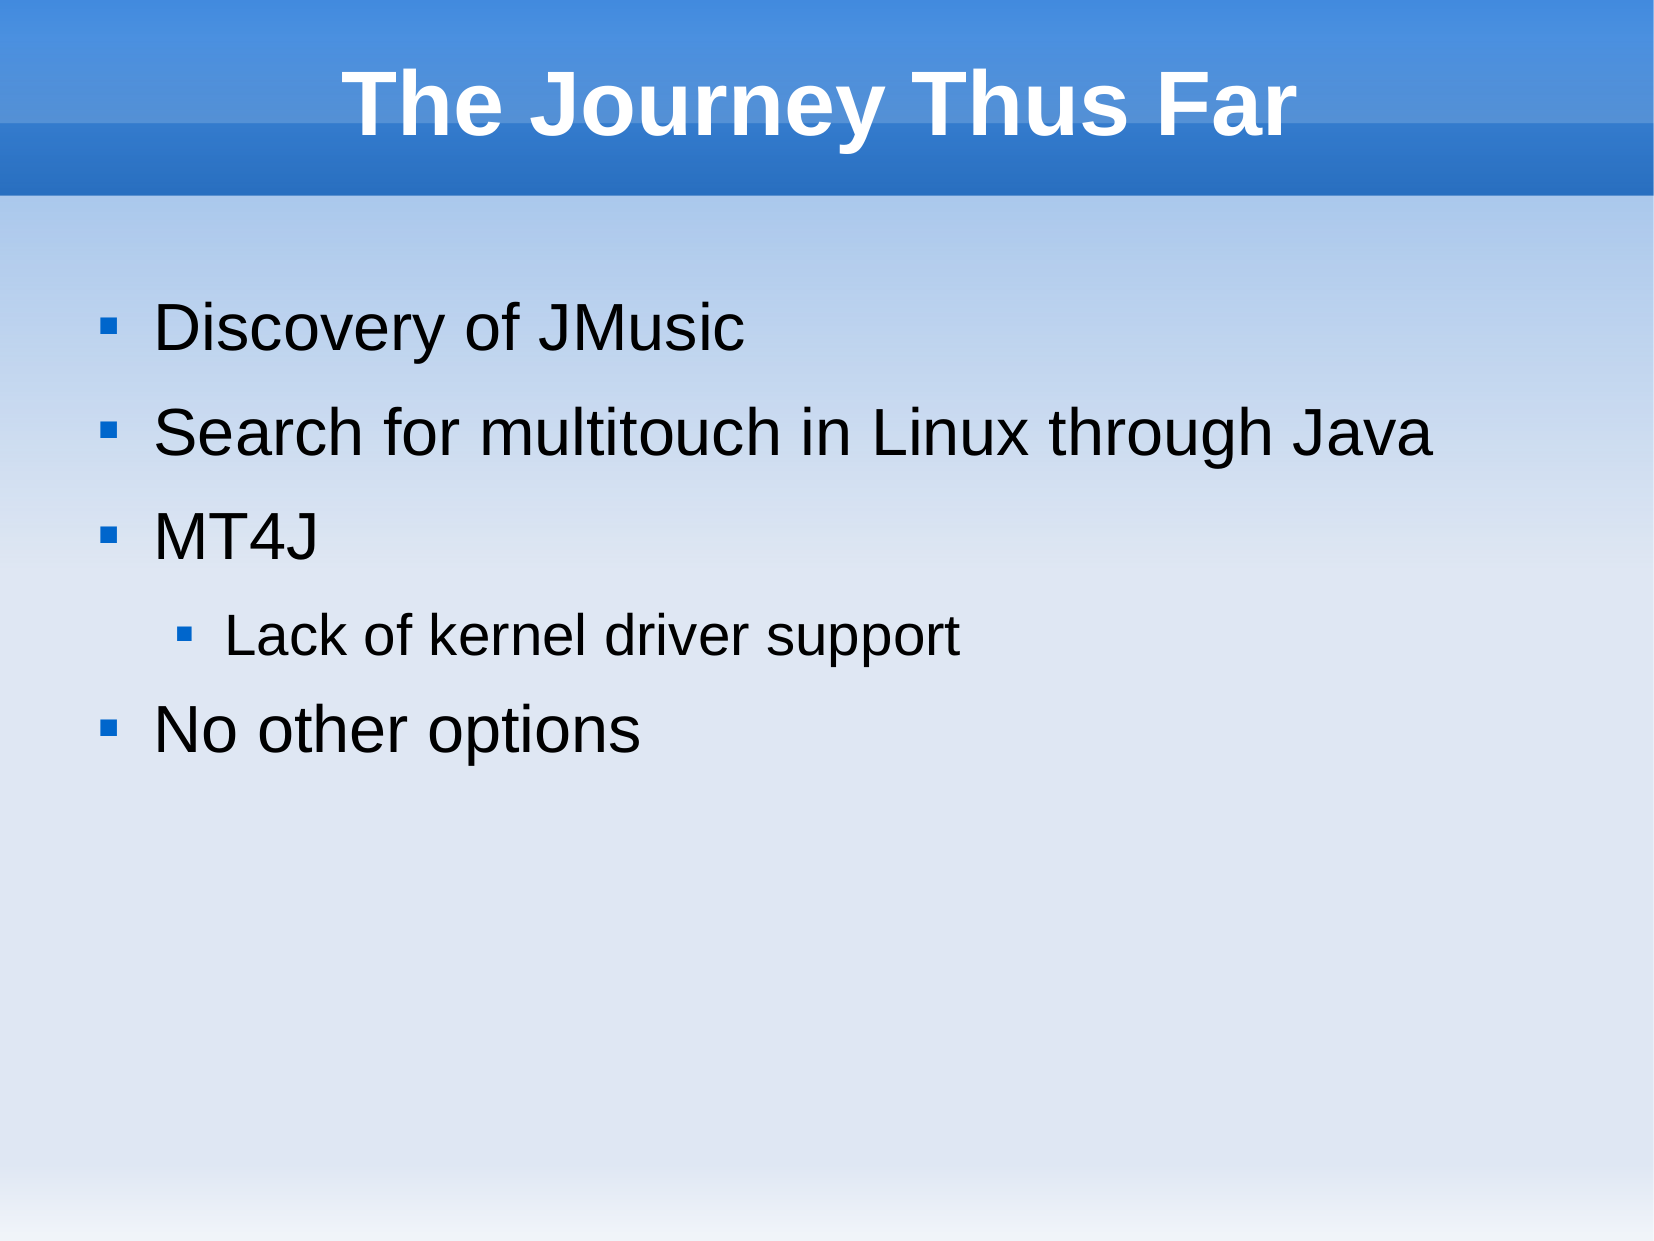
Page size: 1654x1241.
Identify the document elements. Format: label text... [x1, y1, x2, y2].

list Discovery of JMusic Search for multitouch in Linux through Java MT4J Lack of kernel driver support No other options [82, 290, 1571, 1094]
title The Journey Thus Far [76, 7, 1565, 200]
picture [0, 0, 1654, 1241]
